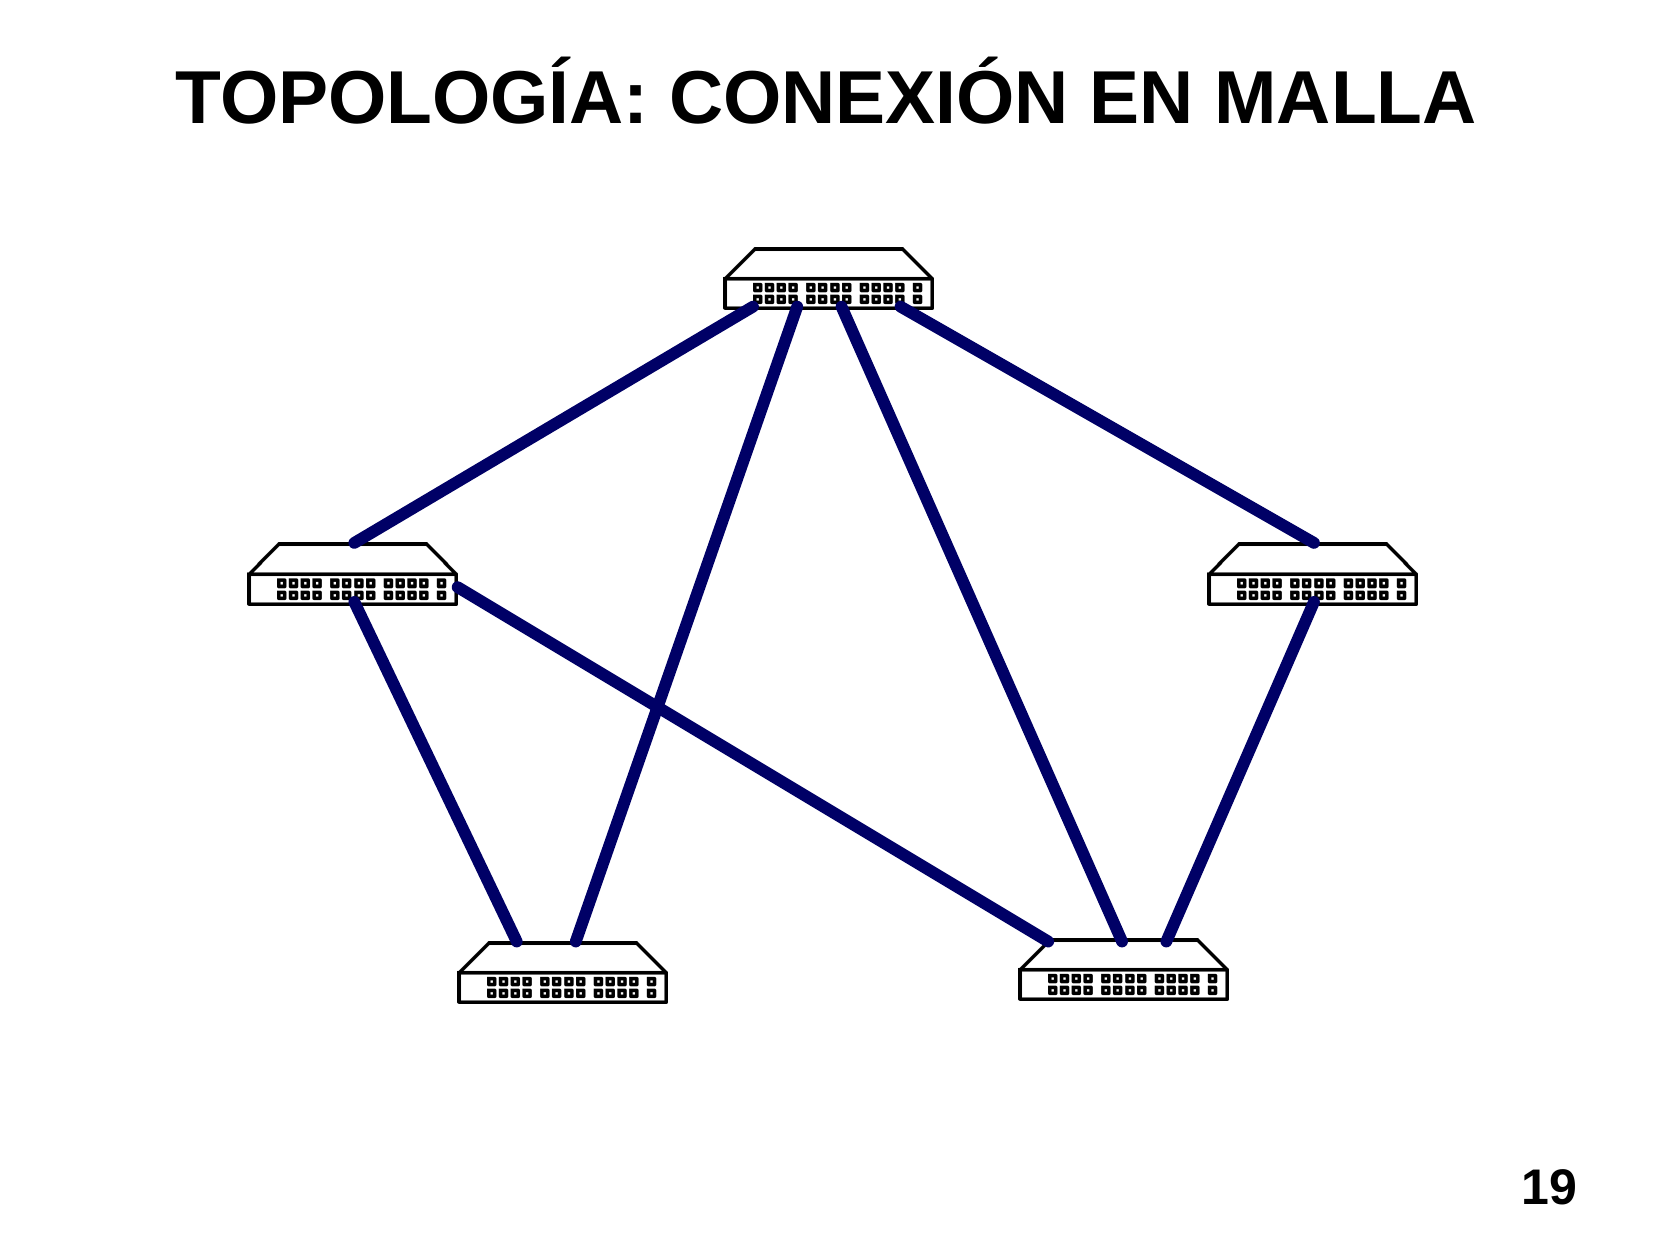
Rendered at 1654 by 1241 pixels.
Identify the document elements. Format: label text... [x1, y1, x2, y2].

title TOPOLOGÍA: CONEXIÓN EN MALLA [82, 23, 1571, 172]
picture [1207, 542, 1418, 606]
picture [457, 941, 668, 1004]
picture [247, 542, 458, 606]
text_box <número> [1506, 1151, 1654, 1223]
picture [1018, 938, 1229, 1001]
picture [723, 247, 934, 311]
